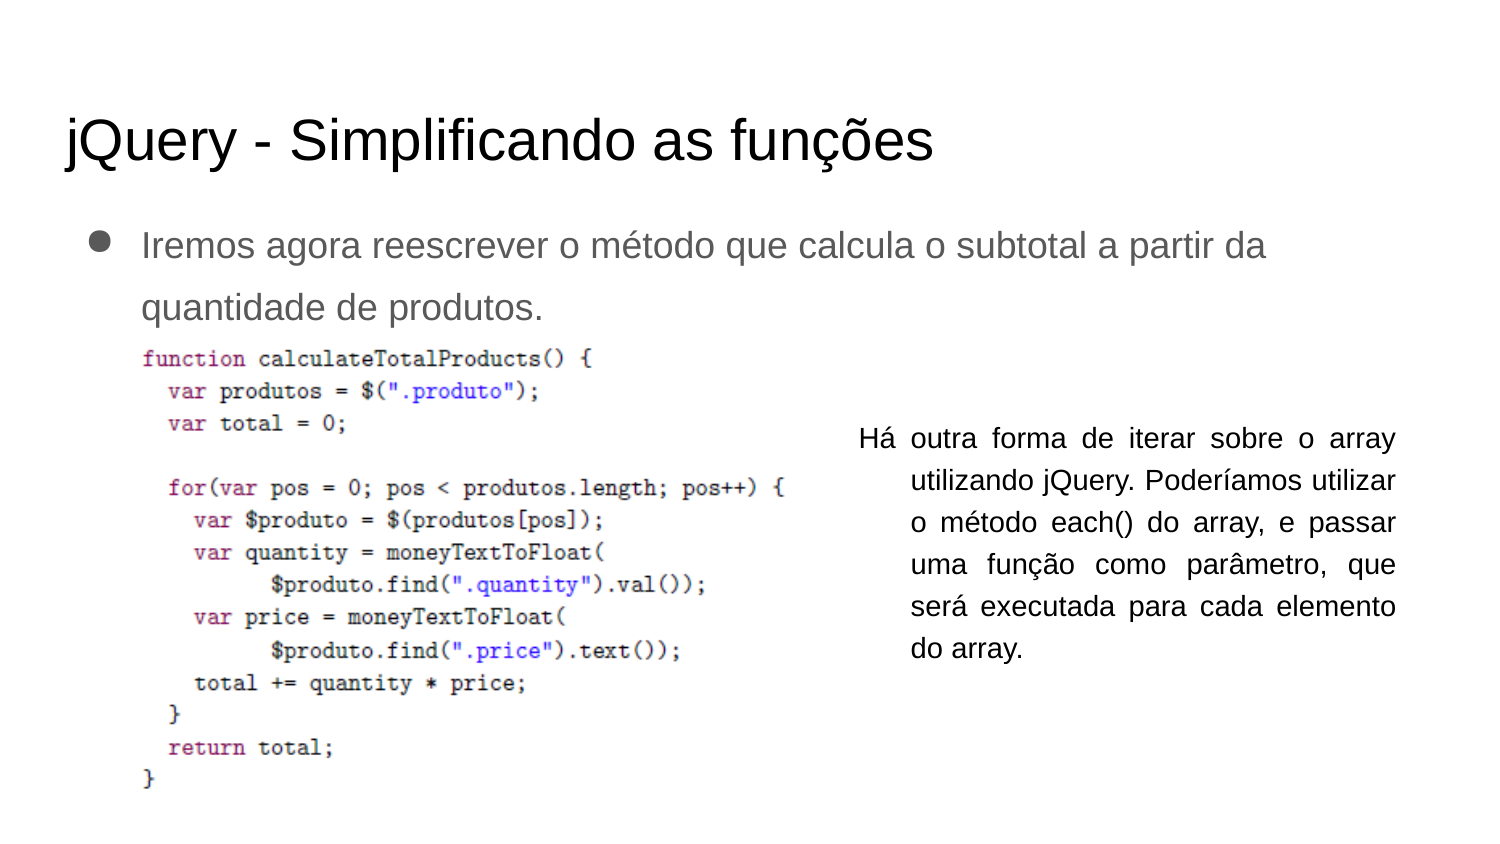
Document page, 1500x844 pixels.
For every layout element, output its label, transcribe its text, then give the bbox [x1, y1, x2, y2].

title jQuery - Simplificando as funções [51, 72, 1449, 167]
text_box Há outra forma de iterar sobre o array utilizando jQuery. Poderíamos utilizar o método each() do array, e passar uma função como parâmetro, que será executada para cada elemento do array. [820, 312, 1412, 805]
picture [136, 339, 804, 805]
list Iremos agora reescrever o método que calcula o subtotal a partir da quantidade de produtos. [51, 189, 1449, 750]
